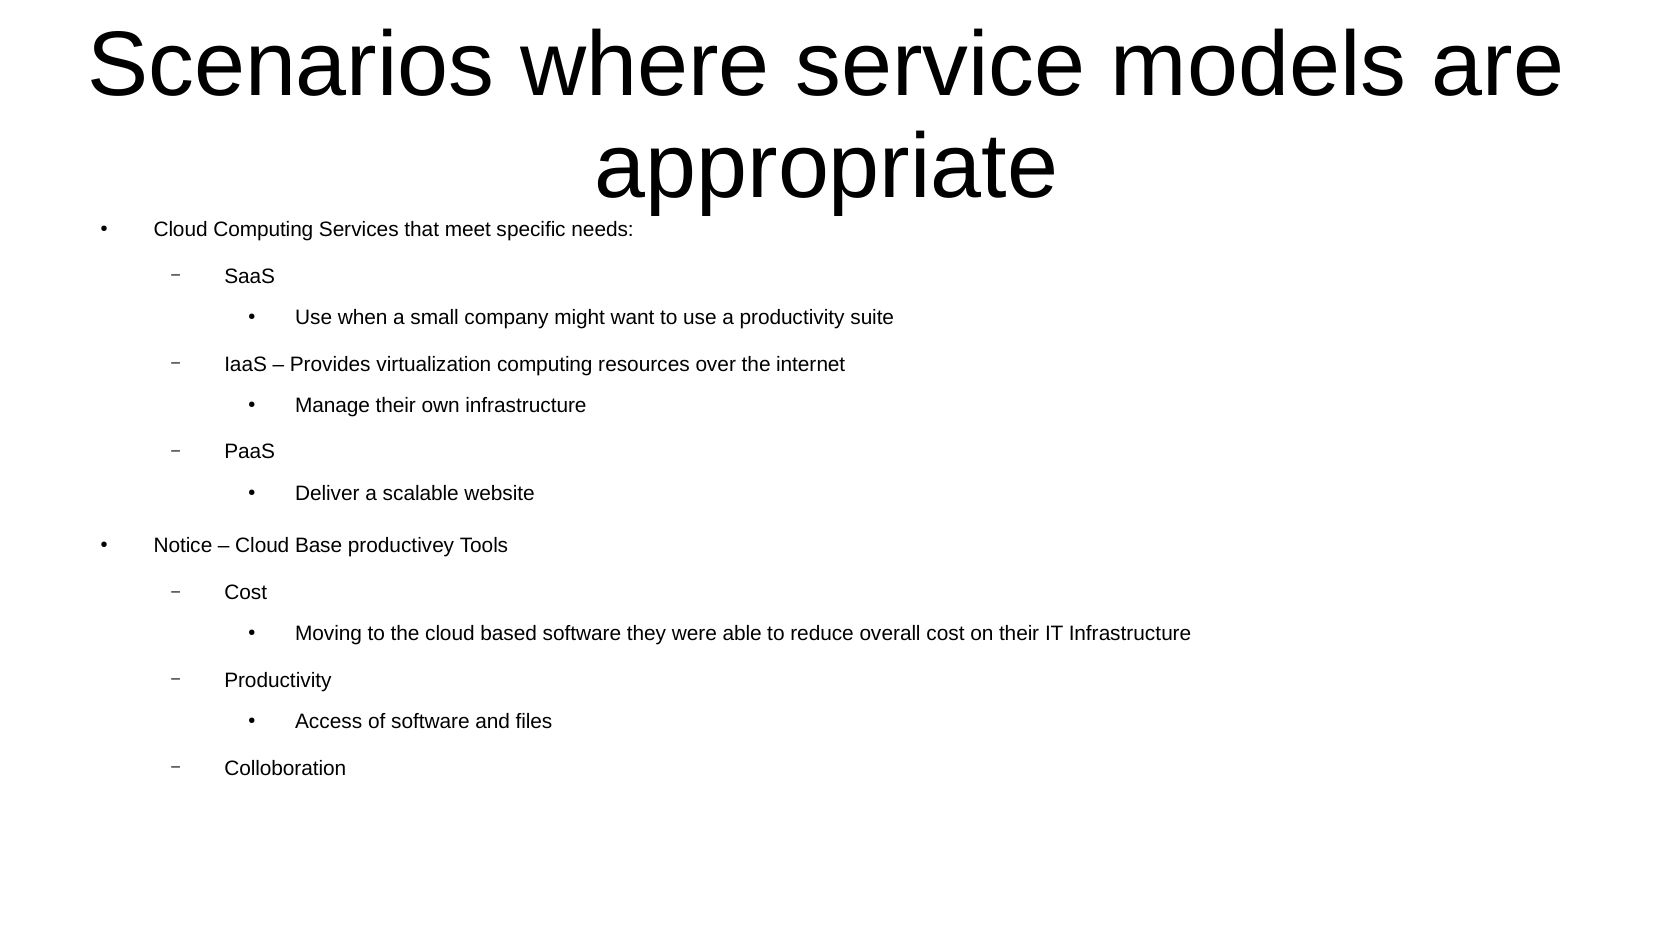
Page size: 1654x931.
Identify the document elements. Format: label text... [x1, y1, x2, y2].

title Scenarios where service models are appropriate [82, 12, 1571, 217]
list Cloud Computing Services that meet specific needs: SaaS Use when a small company might want to use a productivity suite IaaS – Provides virtualization computing resources over the internet Manage their own infrastructure PaaS Deliver a scalable website Notice – Cloud Base productivey Tools Cost Moving to the cloud based software they were able to reduce overall cost on their IT Infrastructure Productivity Access of software and files Colloboration [82, 217, 1571, 886]
